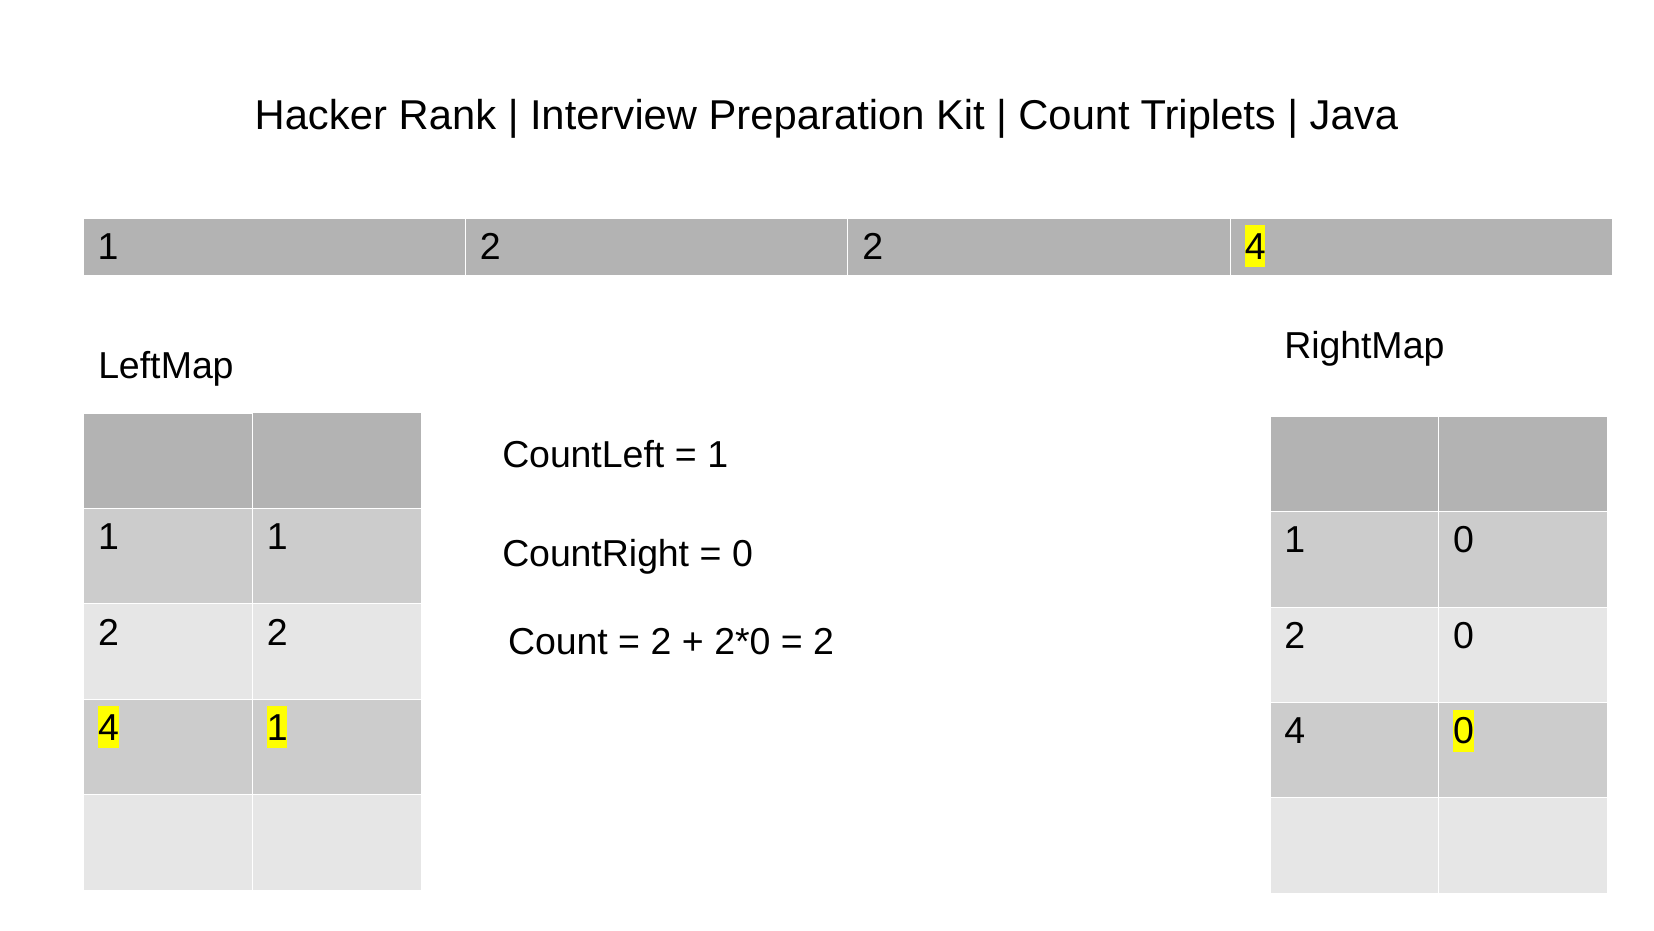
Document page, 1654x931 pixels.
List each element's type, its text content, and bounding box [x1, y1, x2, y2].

table_cell 4 [84, 700, 252, 794]
table_header 4 [1231, 219, 1612, 275]
text_box CountLeft = 1 [487, 426, 863, 525]
table_cell [1439, 798, 1607, 893]
table_header [1271, 417, 1438, 511]
table_cell 0 [1439, 608, 1607, 702]
table_cell 1 [84, 509, 252, 603]
table_cell 1 [1271, 512, 1438, 607]
table_cell 2 [253, 604, 421, 699]
text_box LeftMap [83, 337, 301, 437]
table_header 2 [466, 219, 847, 275]
table_cell 0 [1439, 512, 1607, 607]
table_header [84, 437, 252, 508]
text_box RightMap [1269, 317, 1487, 416]
text_box Count = 2 + 2*0 = 2 [493, 613, 869, 713]
table_cell [253, 795, 421, 890]
text_box CountRight = 0 [487, 525, 863, 666]
title Hacker Rank | Interview Preparation Kit | Count Triplets | Java [82, 37, 1571, 193]
table_cell 2 [84, 604, 252, 699]
table_cell [84, 795, 252, 890]
table_cell 0 [1439, 703, 1607, 797]
table_header 2 [848, 219, 1230, 275]
table_cell 1 [253, 509, 421, 603]
table_cell 4 [1271, 703, 1438, 797]
table_header 1 [84, 219, 465, 275]
table_header [253, 413, 421, 508]
table_header [1439, 417, 1607, 511]
table_cell 2 [1271, 608, 1438, 702]
table_cell [1271, 798, 1438, 893]
table_cell 1 [253, 700, 421, 794]
